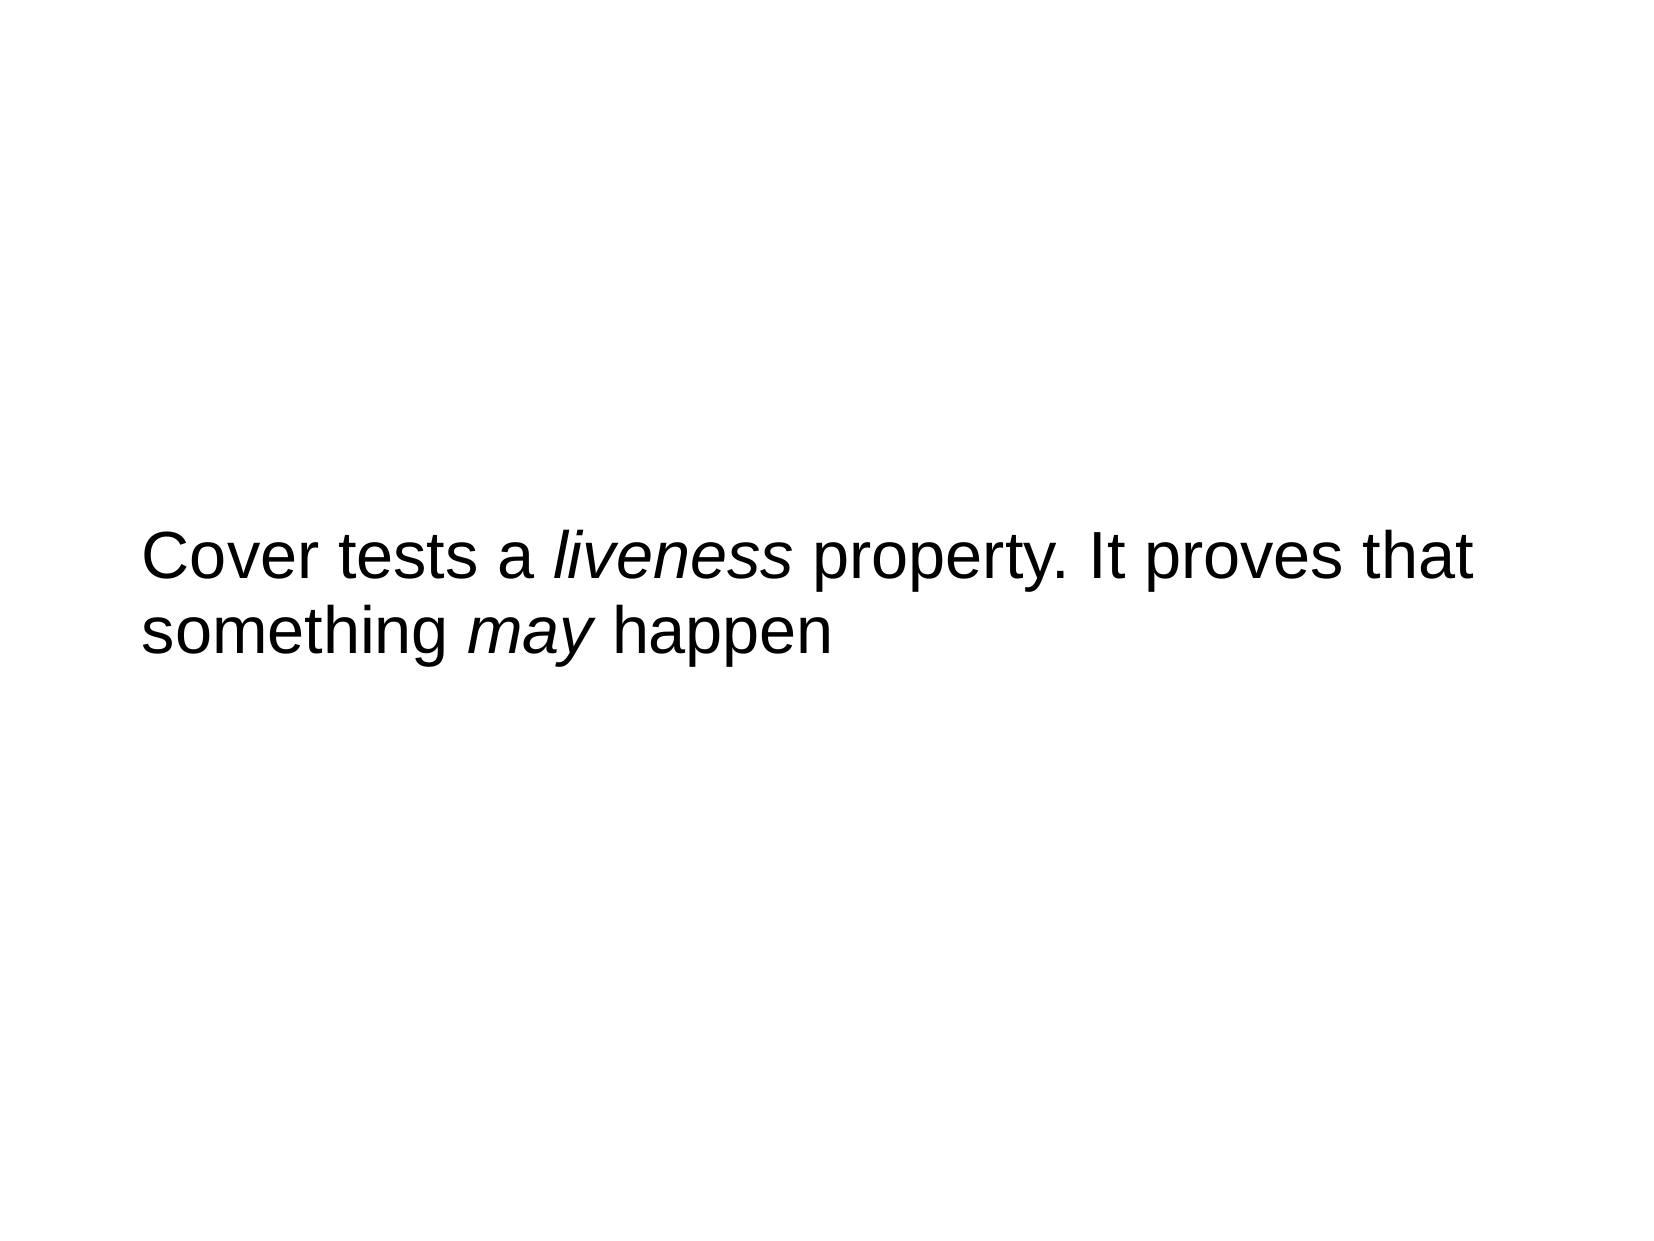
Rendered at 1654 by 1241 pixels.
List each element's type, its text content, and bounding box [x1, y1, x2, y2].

list Cover tests a liveness property. It proves that something may happen [70, 414, 1560, 774]
